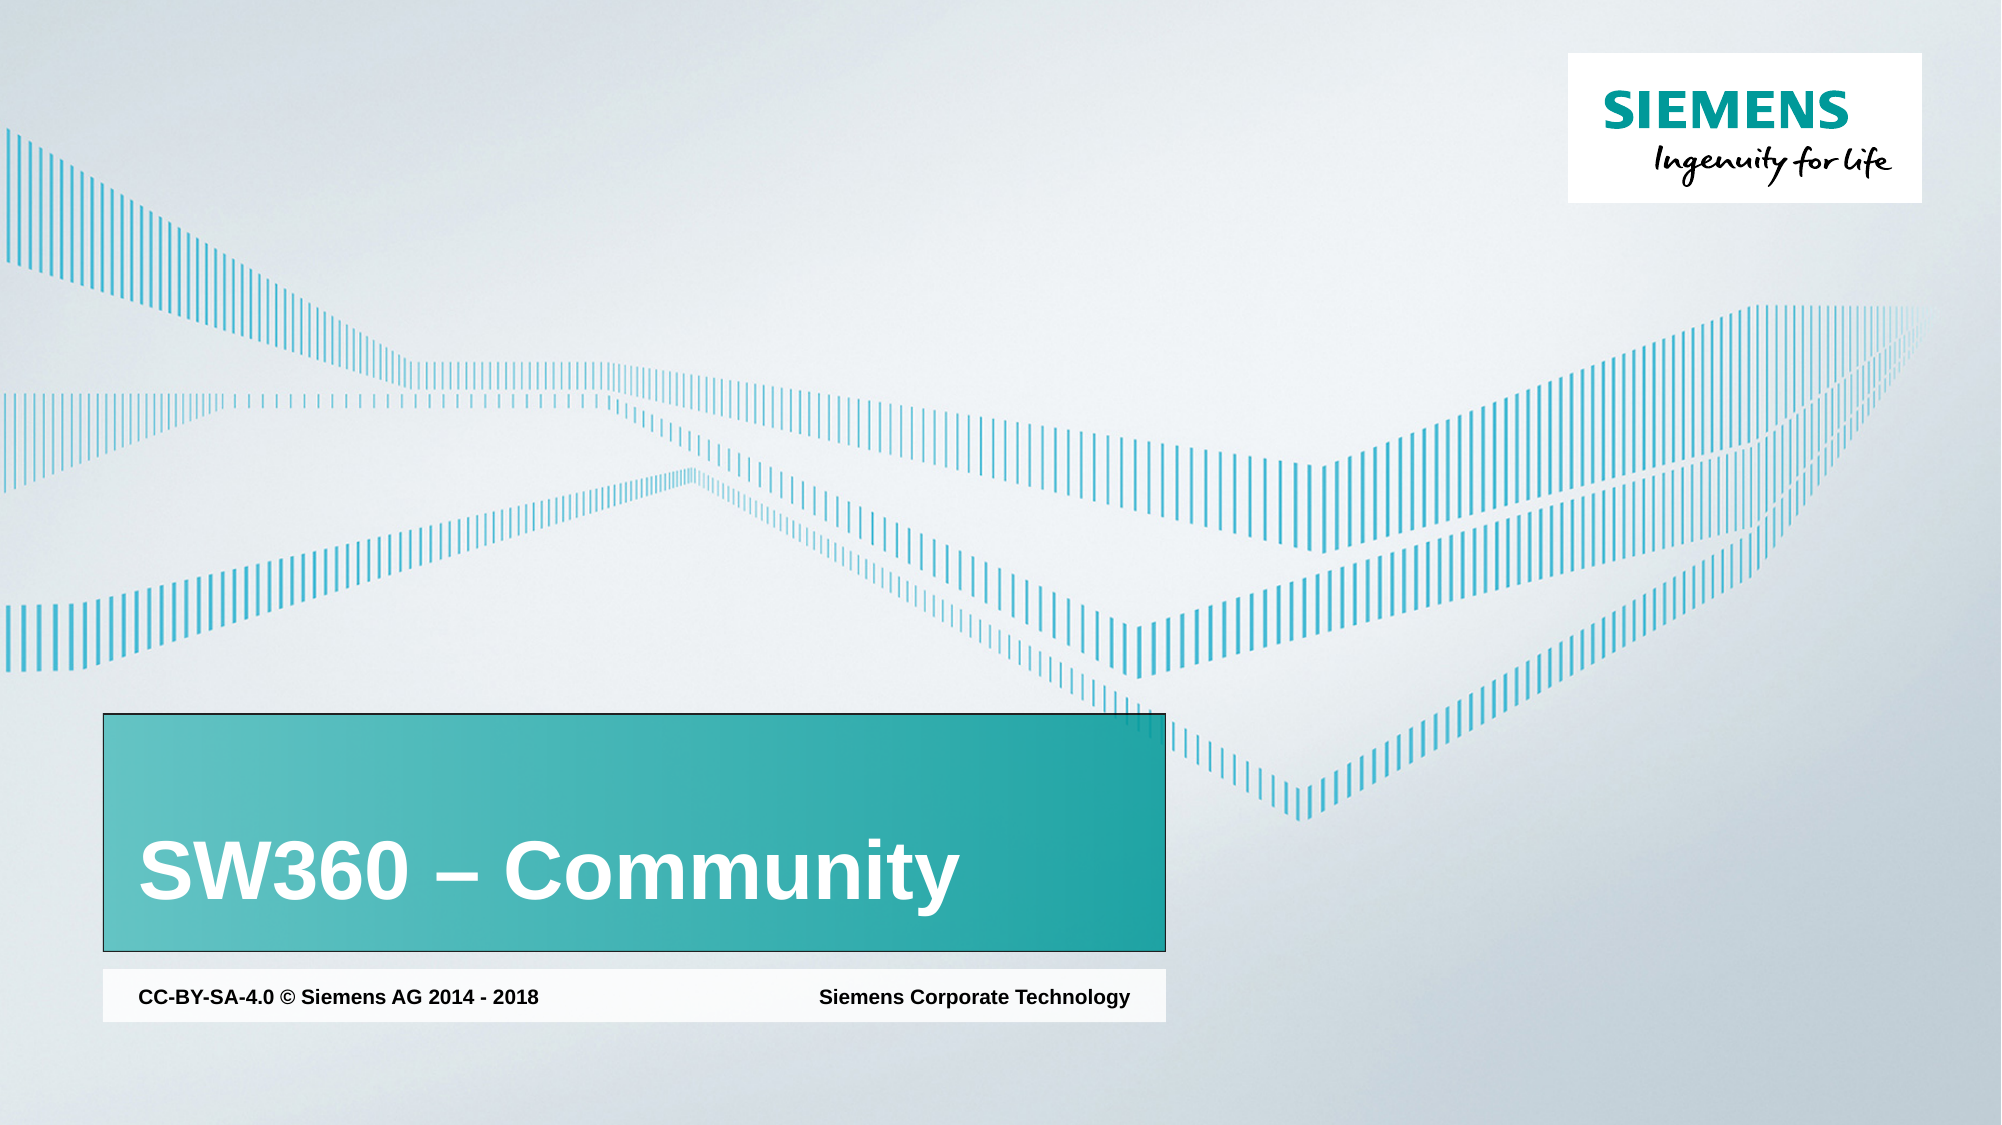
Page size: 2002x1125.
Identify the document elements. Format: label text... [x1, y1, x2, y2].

title SW360 – Community [102, 713, 1166, 952]
list CC-BY-SA-4.0 © Siemens AG 2014 - 2018 [102, 969, 641, 1023]
list Siemens Corporate Technology [641, 969, 1166, 1023]
picture [0, 0, 2001, 1125]
